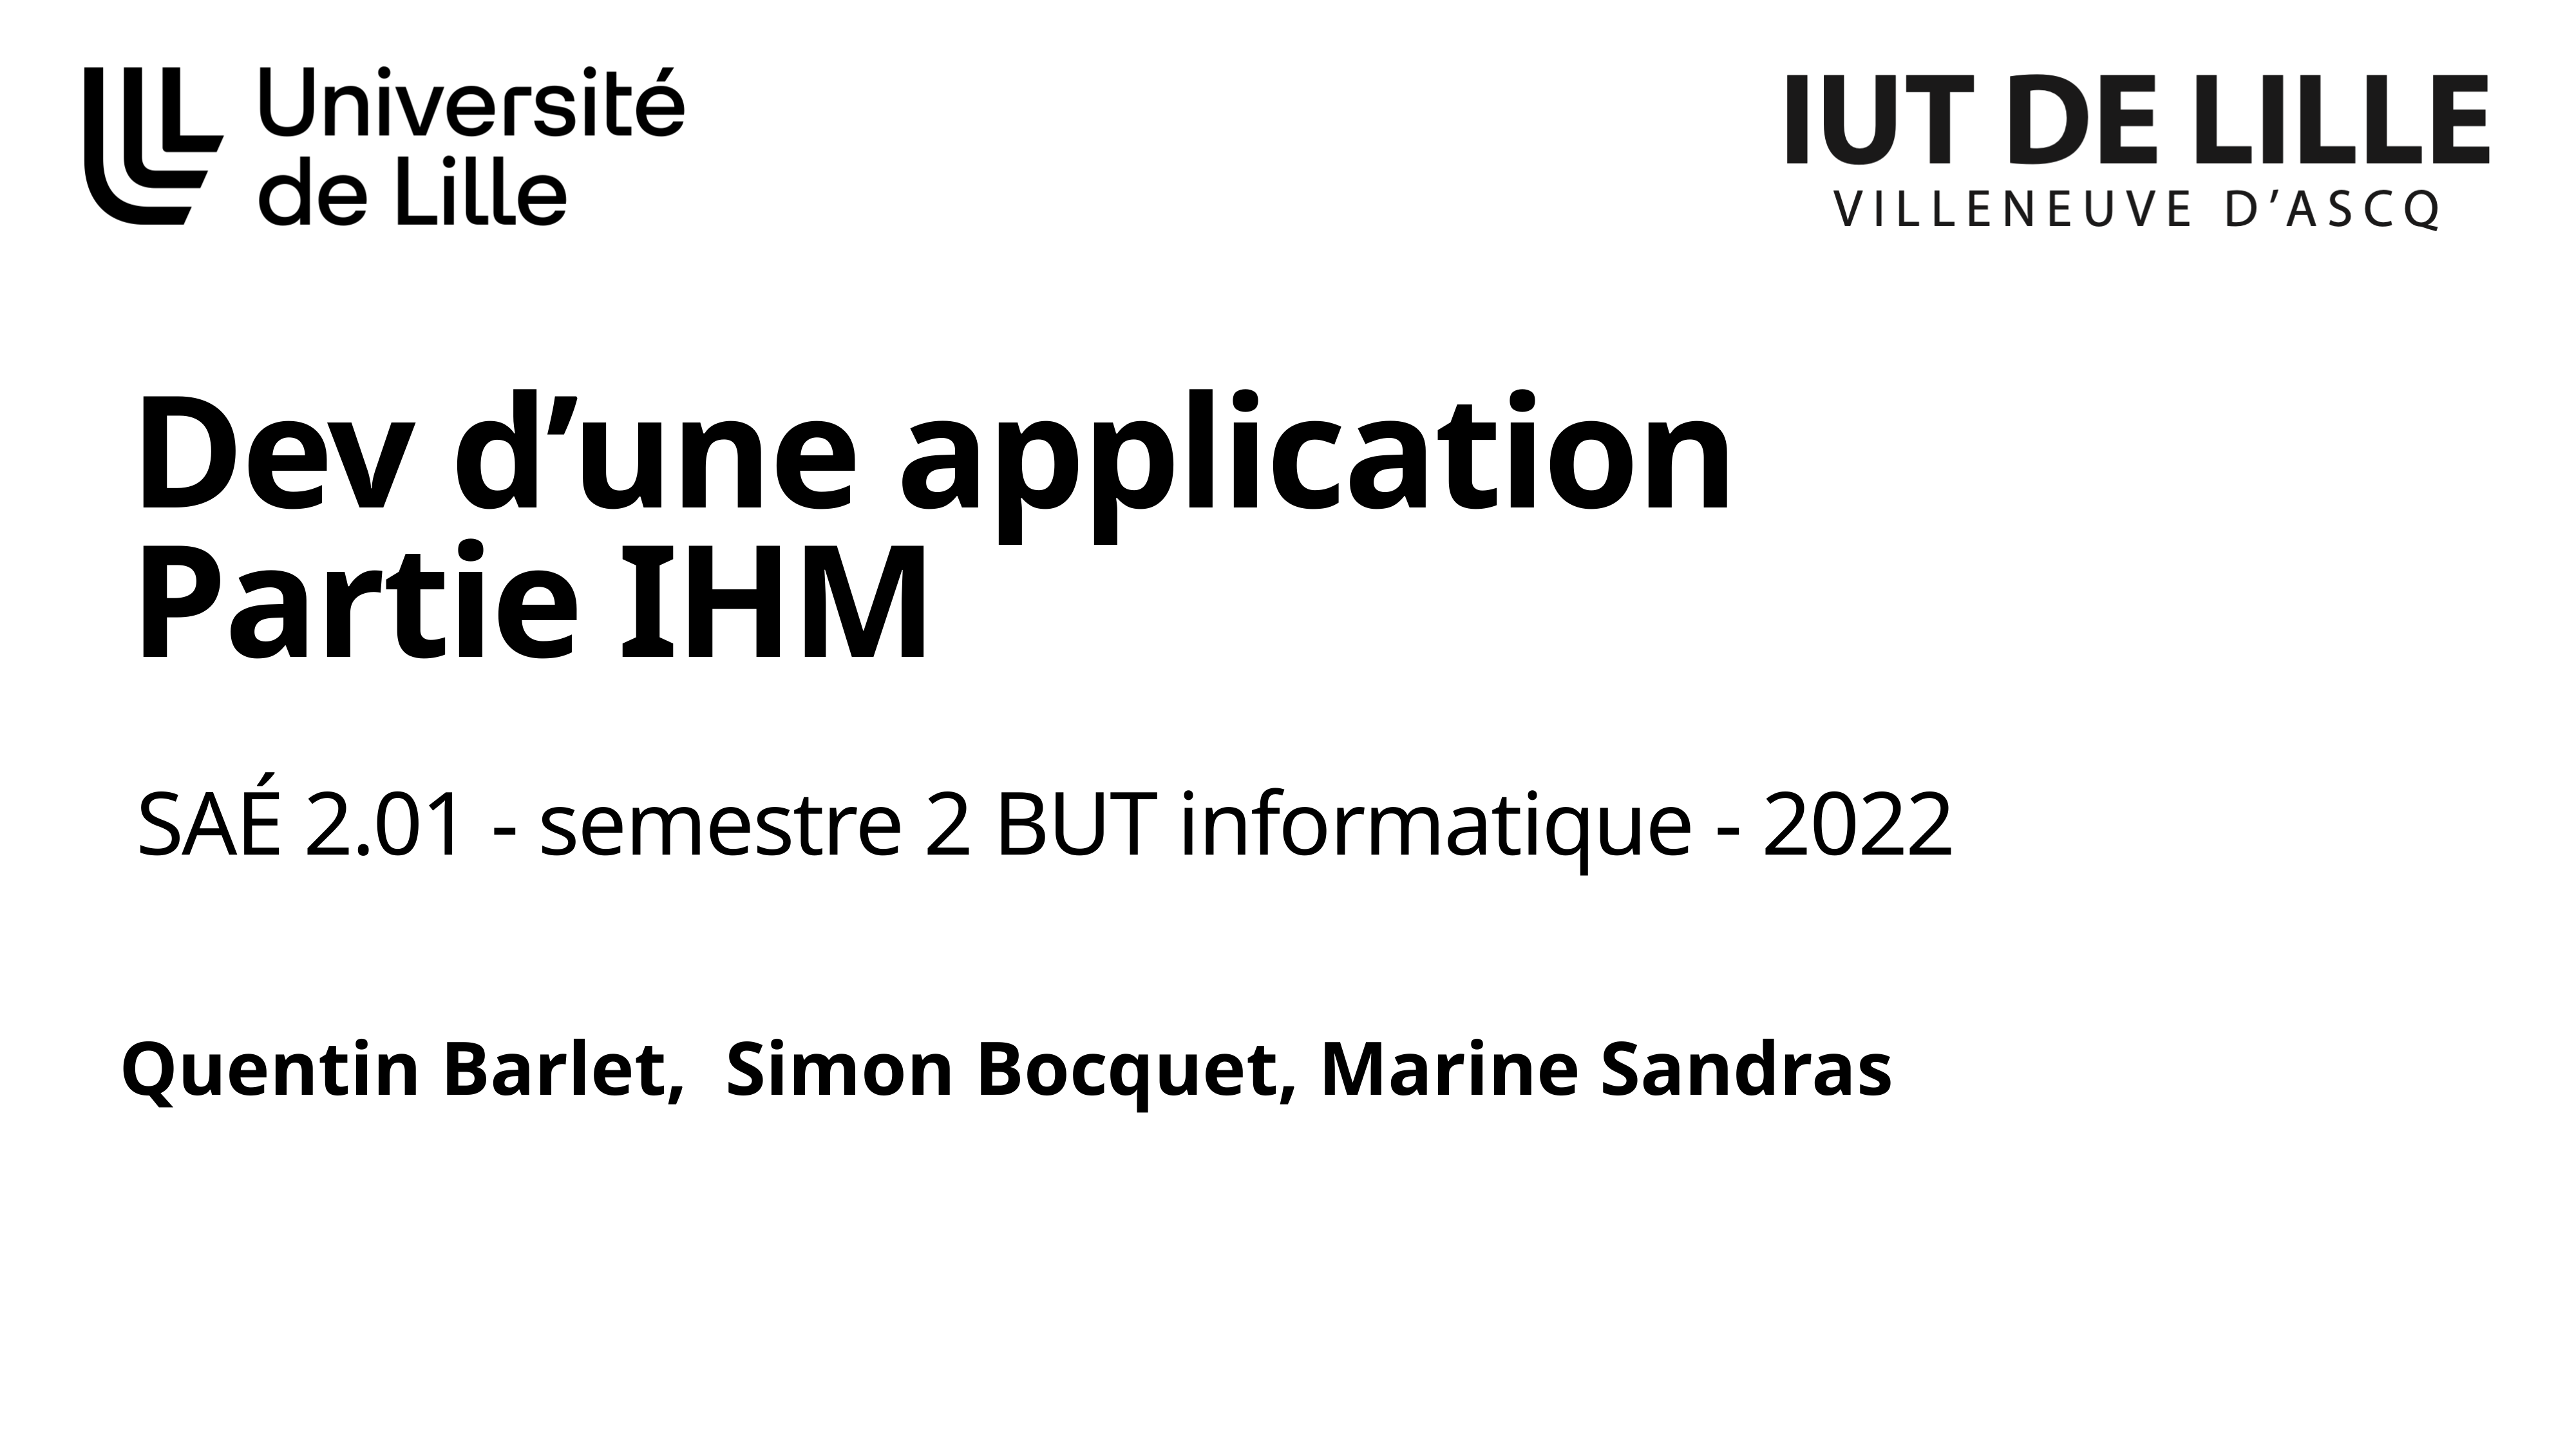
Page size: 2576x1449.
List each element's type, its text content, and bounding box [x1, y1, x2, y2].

text_box SAÉ 2.01 - semestre 2 BUT informatique - 2022 [130, 782, 2452, 1027]
picture [0, 0, 767, 309]
list Quentin Barlet, Simon Bocquet, Marine Sandras [114, 1016, 2436, 1217]
picture [1779, 54, 2494, 239]
title Dev d’une application Partie IHM [124, 383, 2446, 627]
